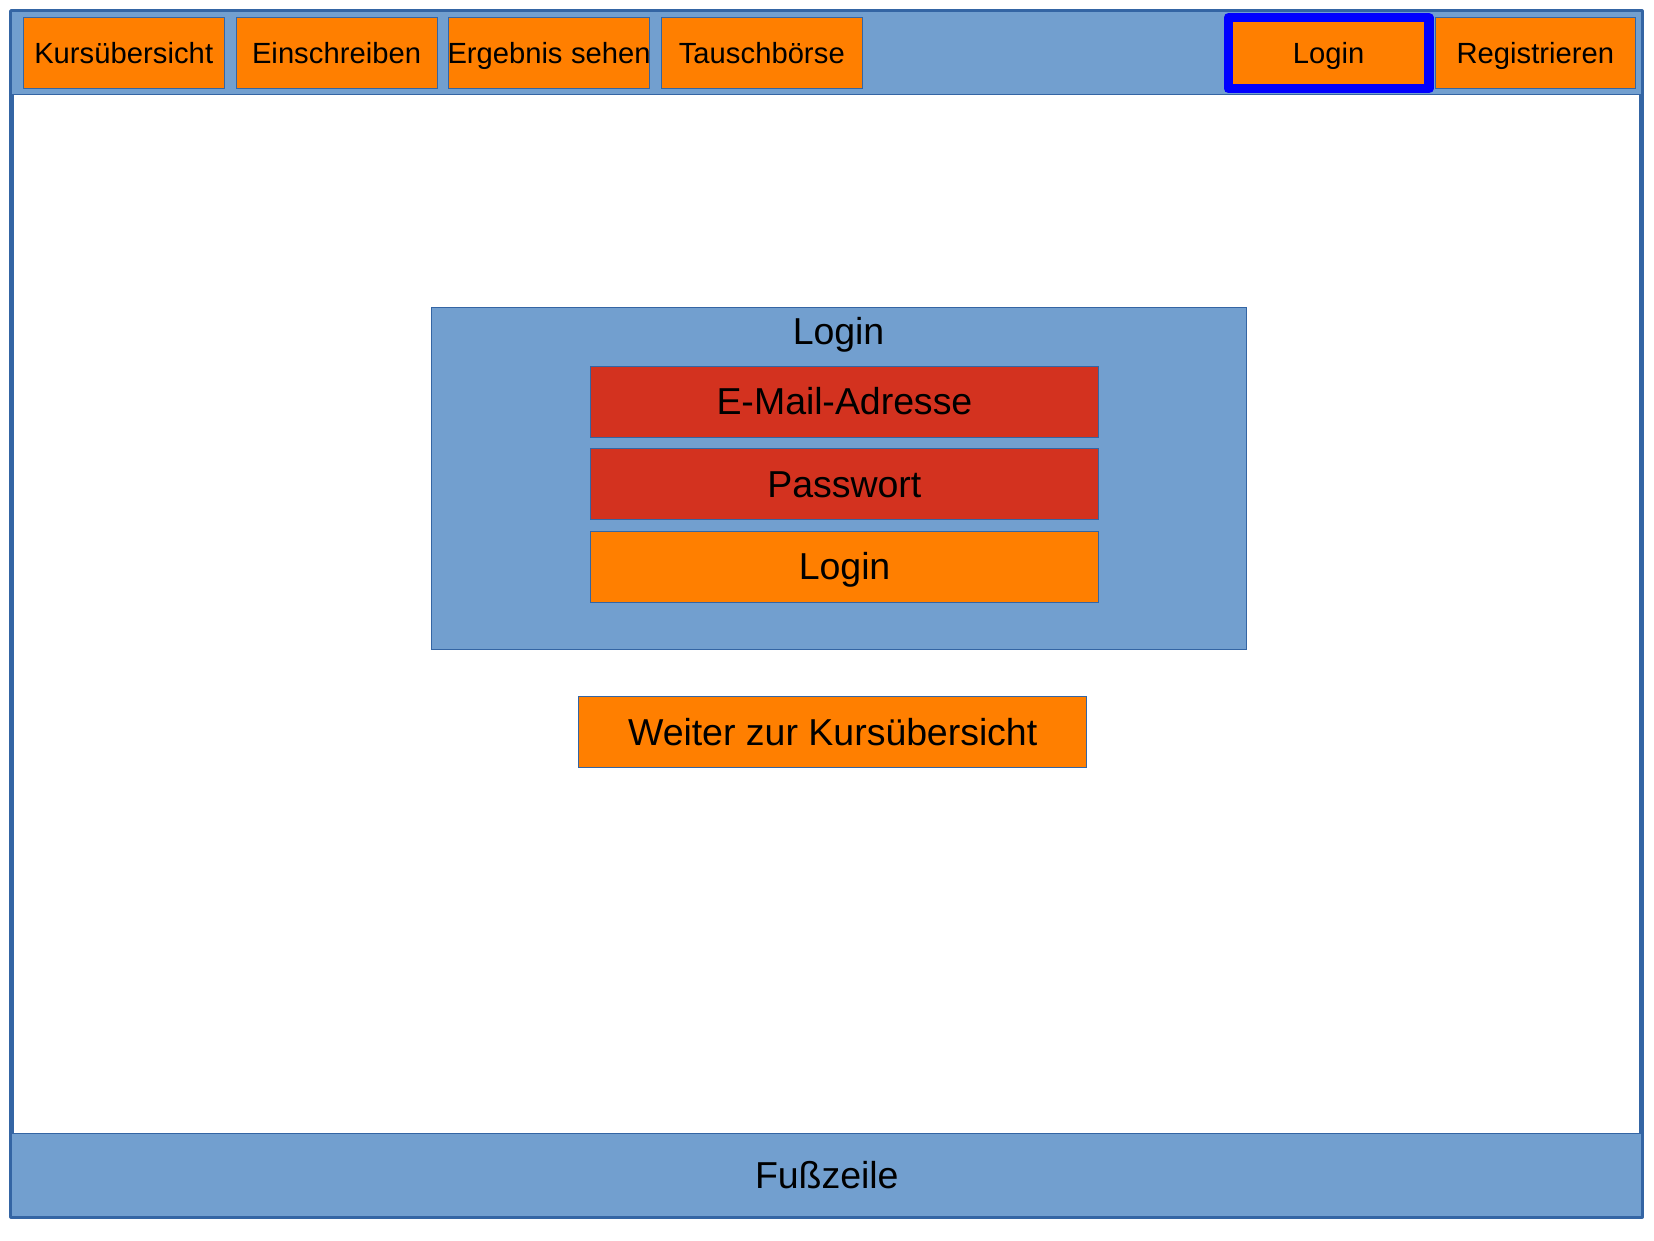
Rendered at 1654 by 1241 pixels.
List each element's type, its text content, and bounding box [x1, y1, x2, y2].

text_box Registrieren [1435, 17, 1636, 89]
text_box Fußzeile [11, 1133, 1642, 1217]
text_box Einschreiben [236, 17, 438, 89]
text_box Tauschbörse [661, 17, 863, 89]
text_box Login [1228, 17, 1430, 89]
text_box Kursübersicht [23, 17, 225, 89]
text_box Ergebnis sehen [448, 17, 650, 89]
text_box [11, 11, 1642, 1133]
